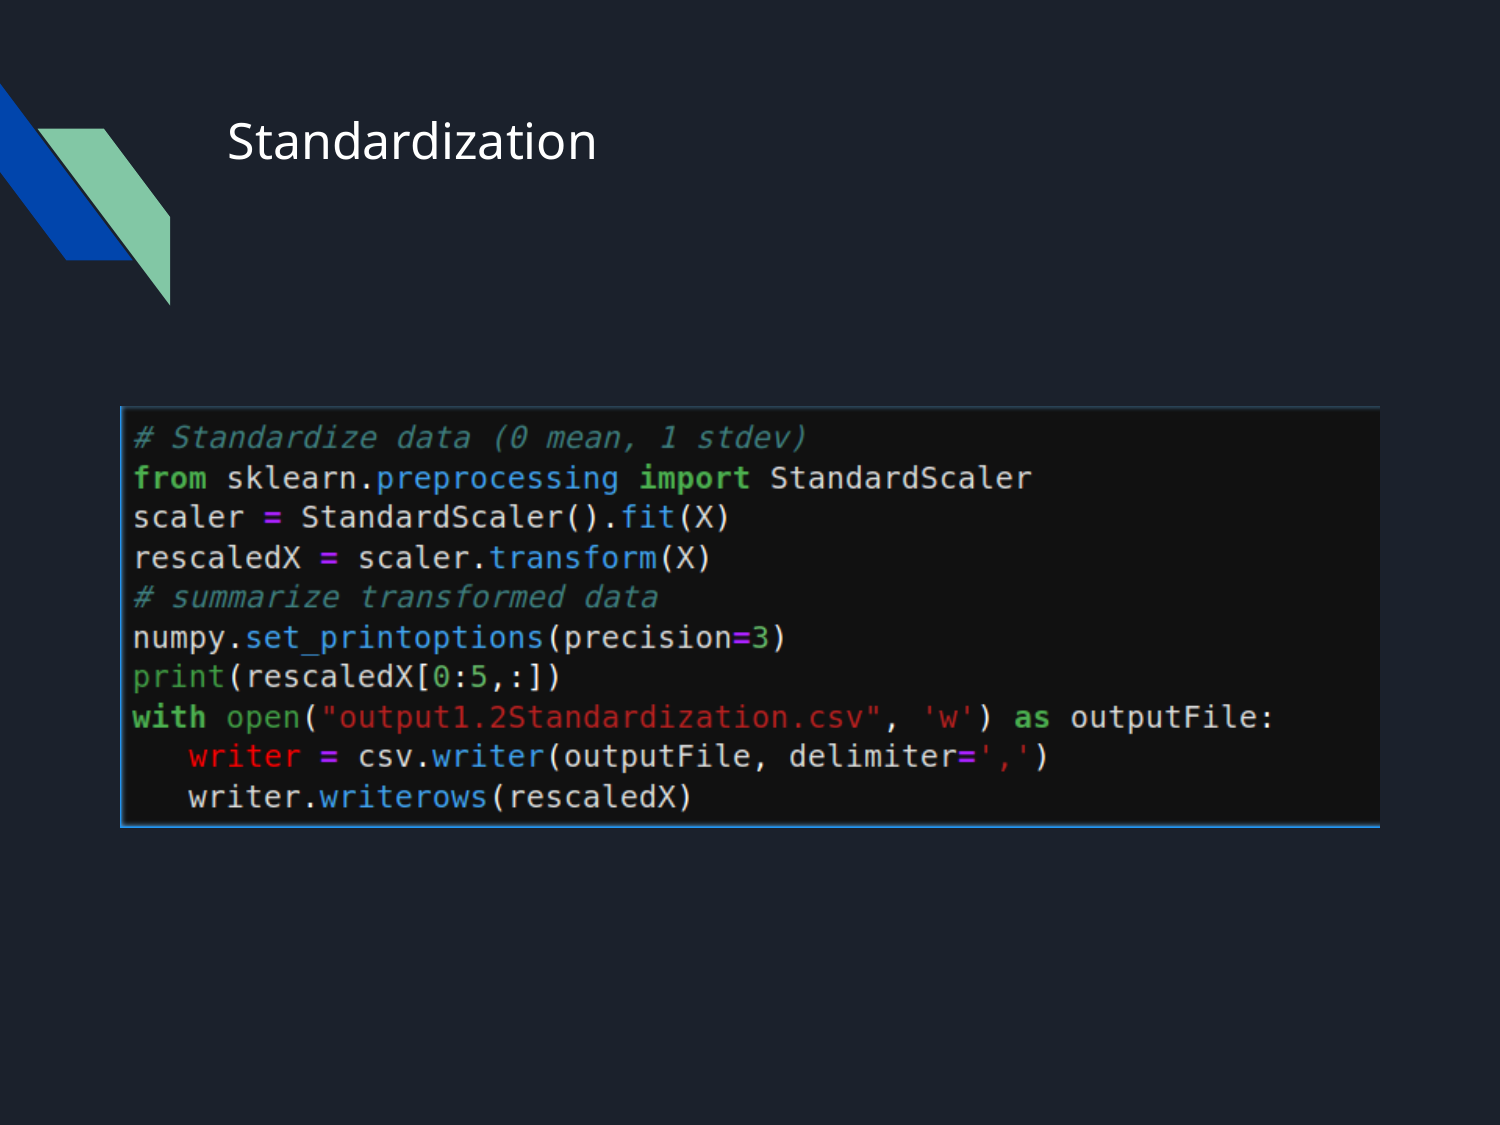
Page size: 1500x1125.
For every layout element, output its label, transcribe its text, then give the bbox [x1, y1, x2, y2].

title Standardization [212, 86, 1368, 287]
picture [120, 406, 1380, 828]
